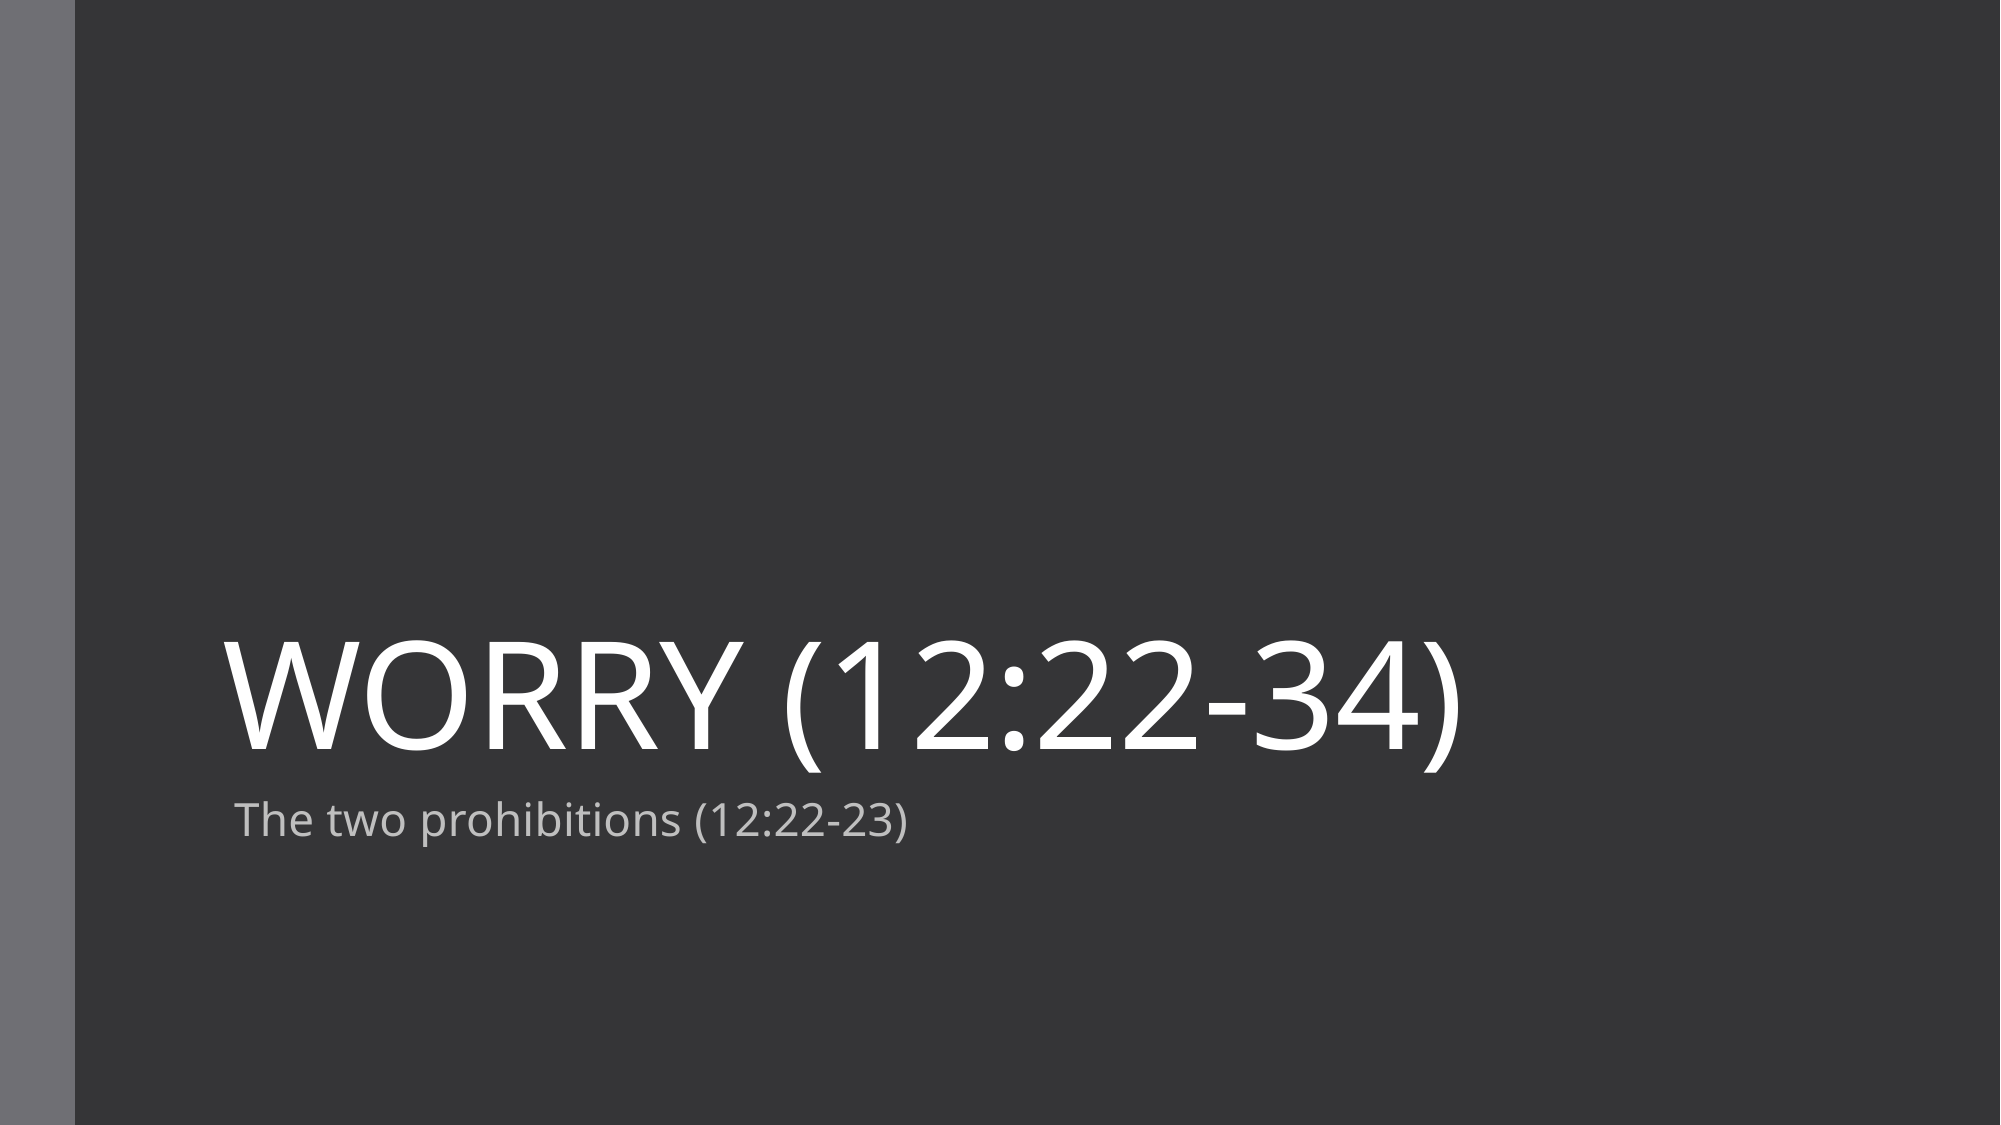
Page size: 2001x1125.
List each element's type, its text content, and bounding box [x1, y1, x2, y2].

title WORRY (12:22-34) [206, 124, 1752, 787]
subtitle The two prohibitions (12:22-23) [206, 787, 1752, 1066]
